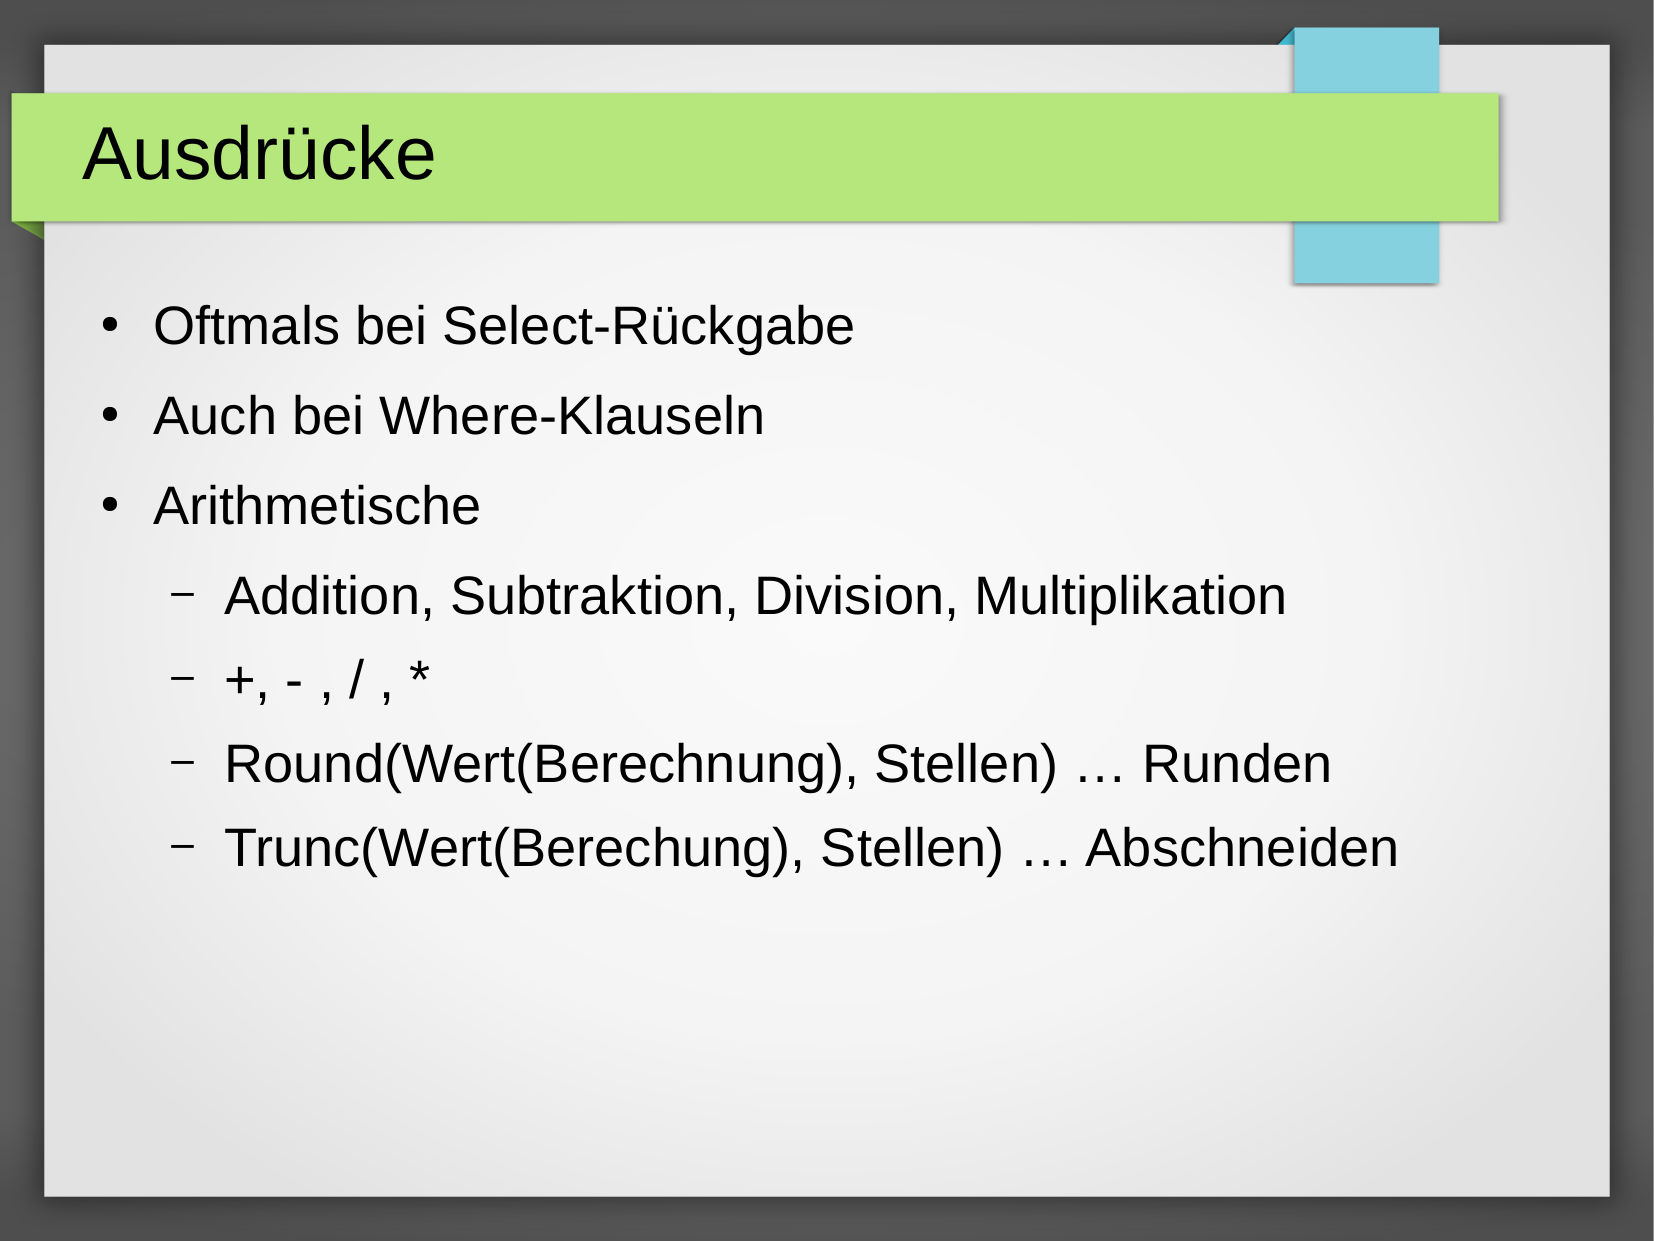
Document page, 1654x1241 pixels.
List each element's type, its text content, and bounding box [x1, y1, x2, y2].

list Oftmals bei Select-Rückgabe Auch bei Where-Klauseln Arithmetische Addition, Subtraktion, Division, Multiplikation +, - , / , * Round(Wert(Berechnung), Stellen) … Runden Trunc(Wert(Berechung), Stellen) … Abschneiden [82, 295, 1571, 1015]
picture [0, 0, 1654, 1241]
title Ausdrücke [82, 94, 1264, 213]
